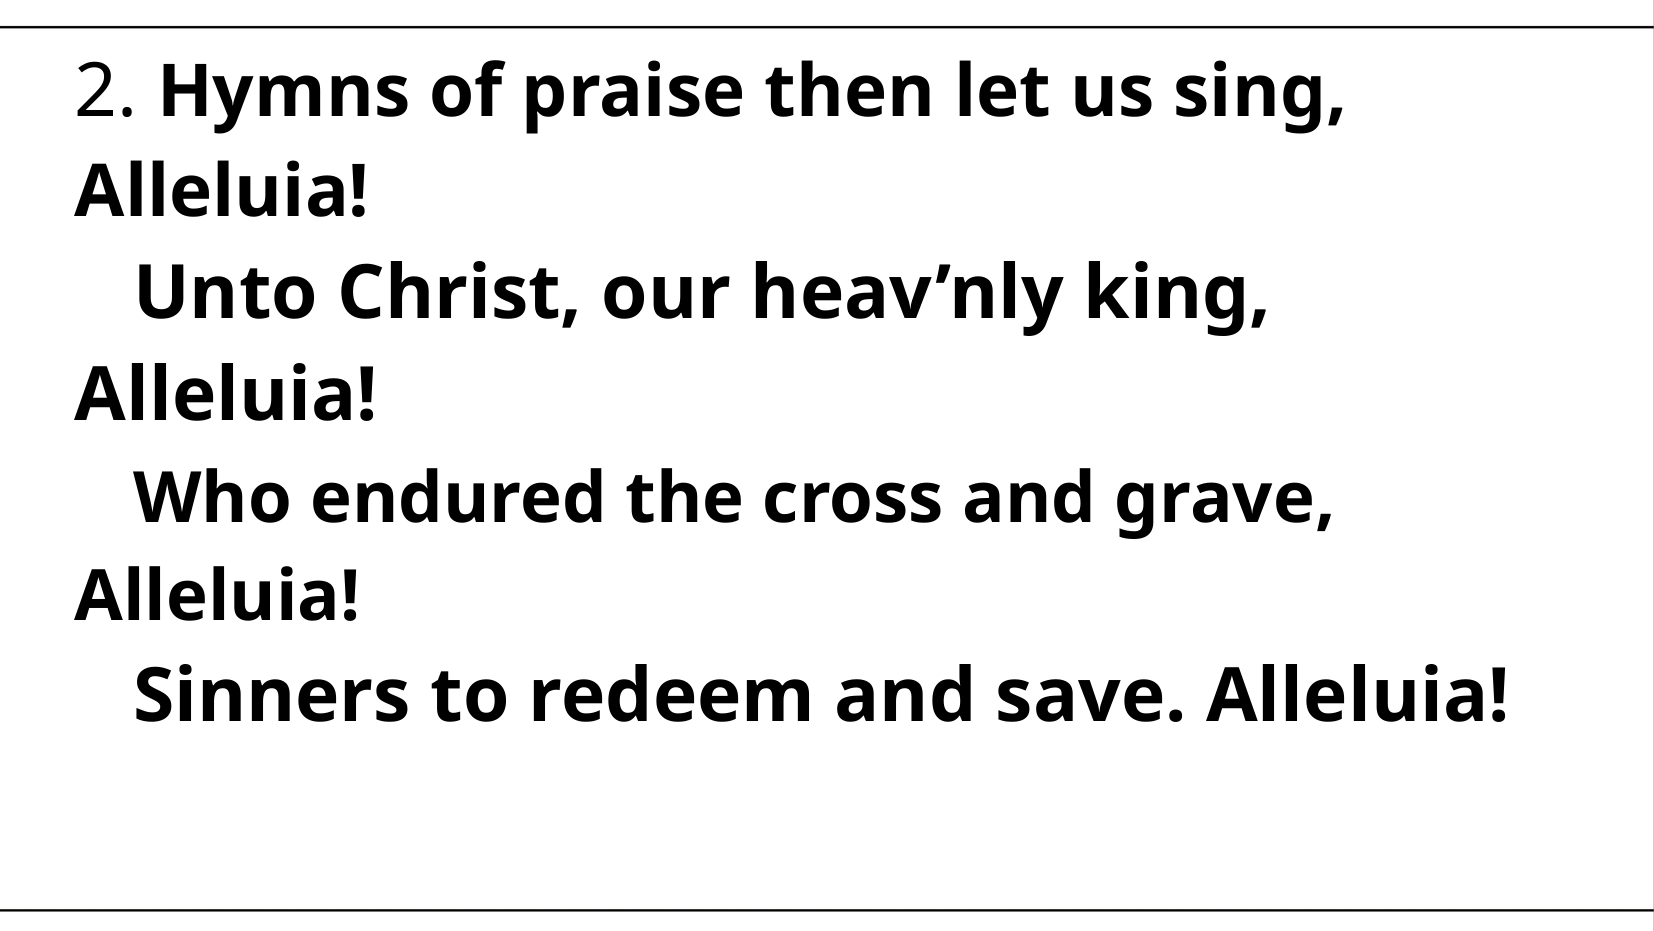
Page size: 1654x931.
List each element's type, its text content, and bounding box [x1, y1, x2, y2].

text_box 2. Hymns of praise then let us sing, Alleluia! Unto Christ, our heav’nly king, Alleluia! Who endured the cross and grave, Alleluia! Sinners to redeem and save. Alleluia! [60, 28, 1591, 538]
picture [0, 0, 1654, 931]
